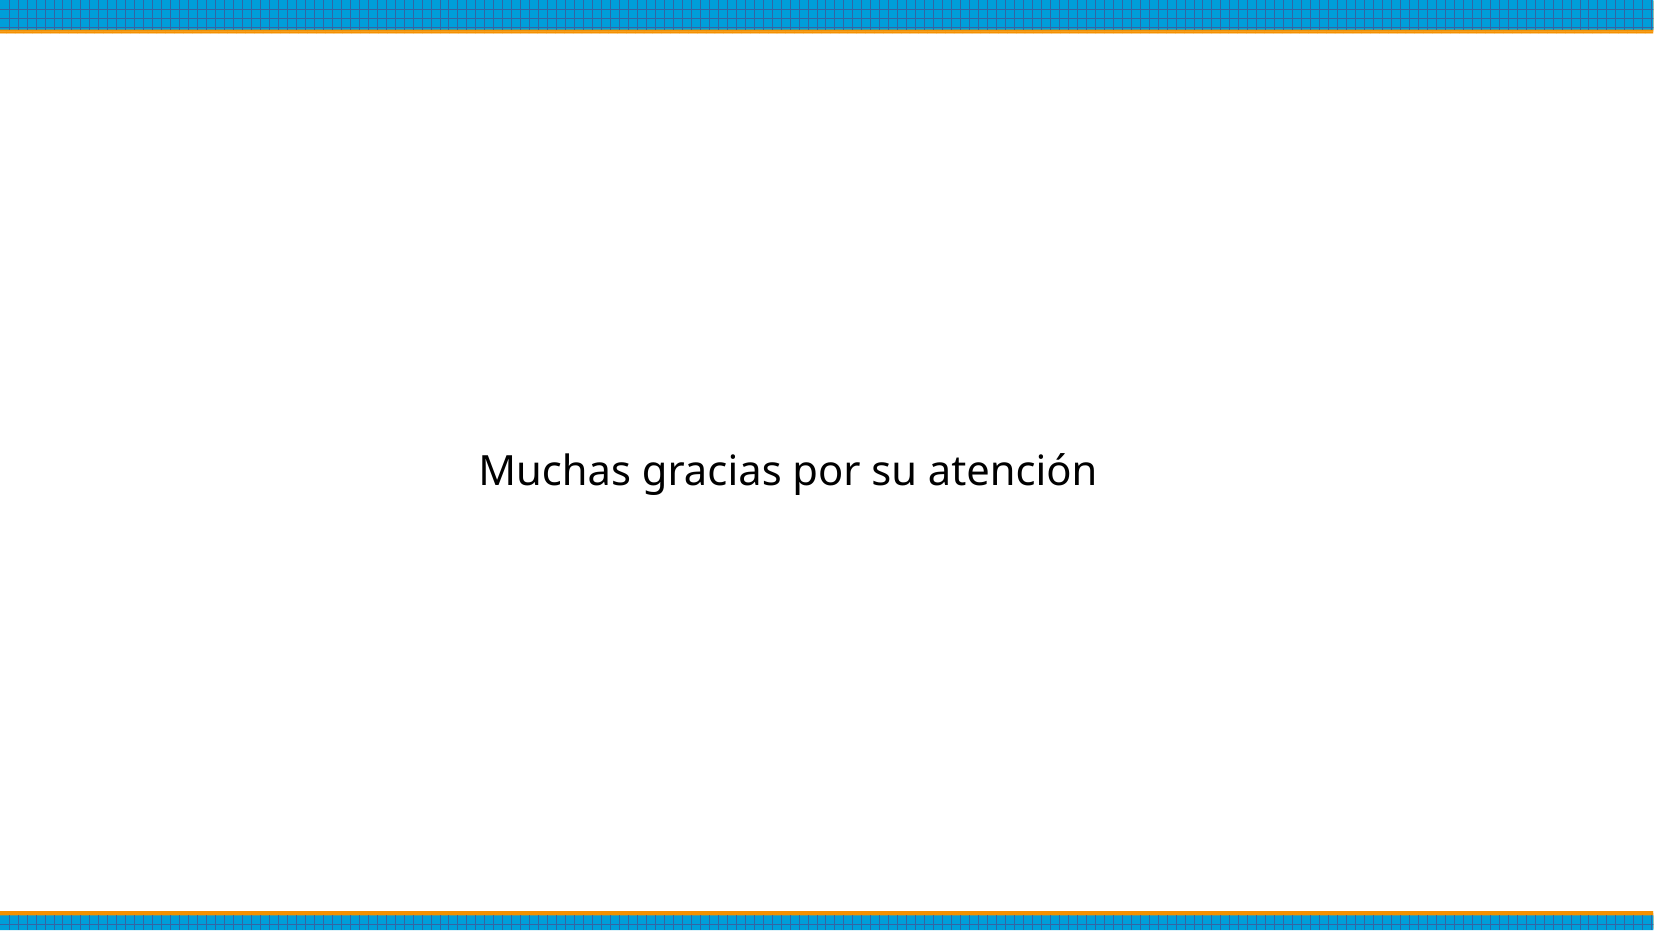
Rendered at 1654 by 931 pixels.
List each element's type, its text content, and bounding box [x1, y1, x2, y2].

text_box Muchas gracias por su atención [472, 206, 1654, 731]
